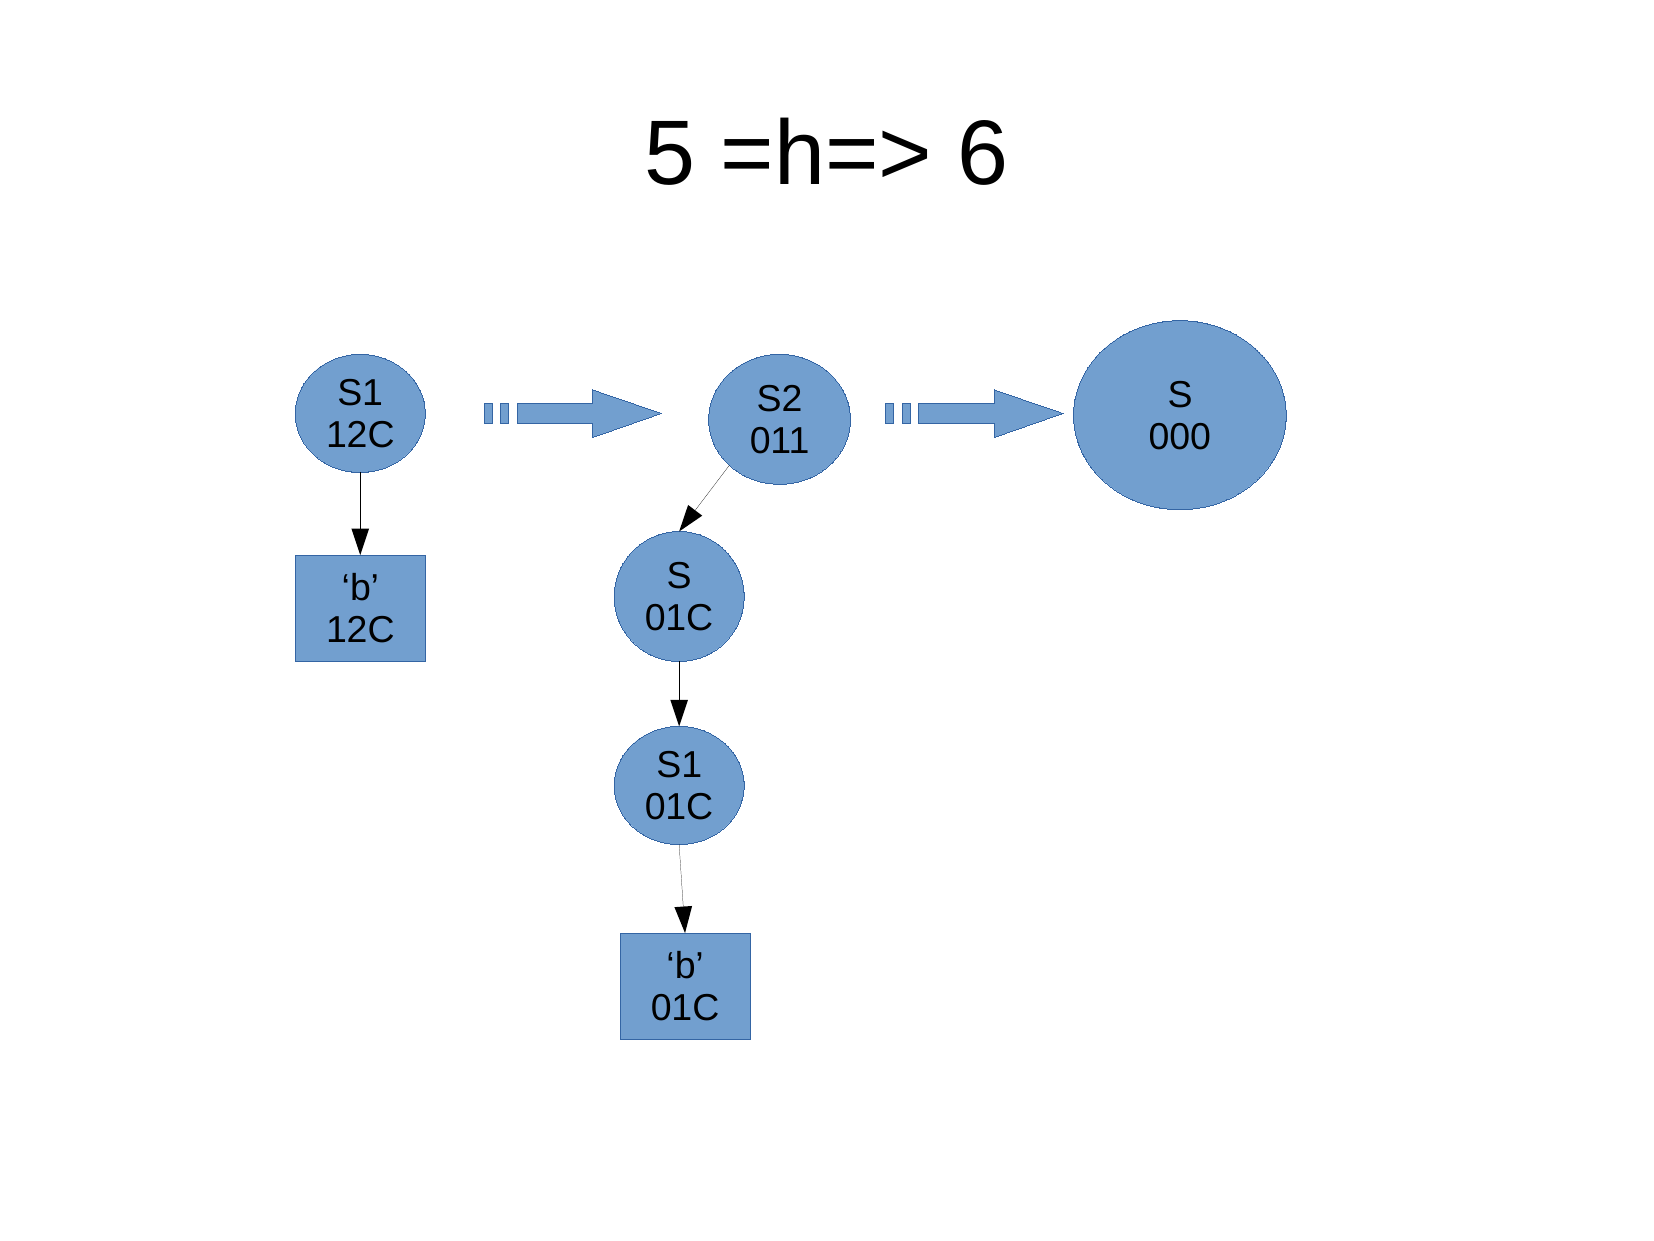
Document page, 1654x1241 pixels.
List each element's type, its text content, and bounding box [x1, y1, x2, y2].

text_box ‘b’ 01C [620, 933, 751, 1040]
text_box ‘b’ 12C [295, 555, 426, 662]
text_box S1 01C [614, 726, 745, 845]
text_box [484, 403, 493, 424]
text_box S2 011 [708, 354, 851, 485]
text_box [517, 389, 662, 438]
title 5 =h=> 6 [82, 49, 1571, 257]
text_box S1 12C [295, 354, 426, 473]
text_box S 000 [1073, 320, 1287, 510]
text_box [885, 403, 894, 424]
text_box [500, 403, 509, 424]
text_box [918, 389, 1064, 438]
text_box [902, 403, 911, 424]
text_box S 01C [614, 531, 745, 662]
